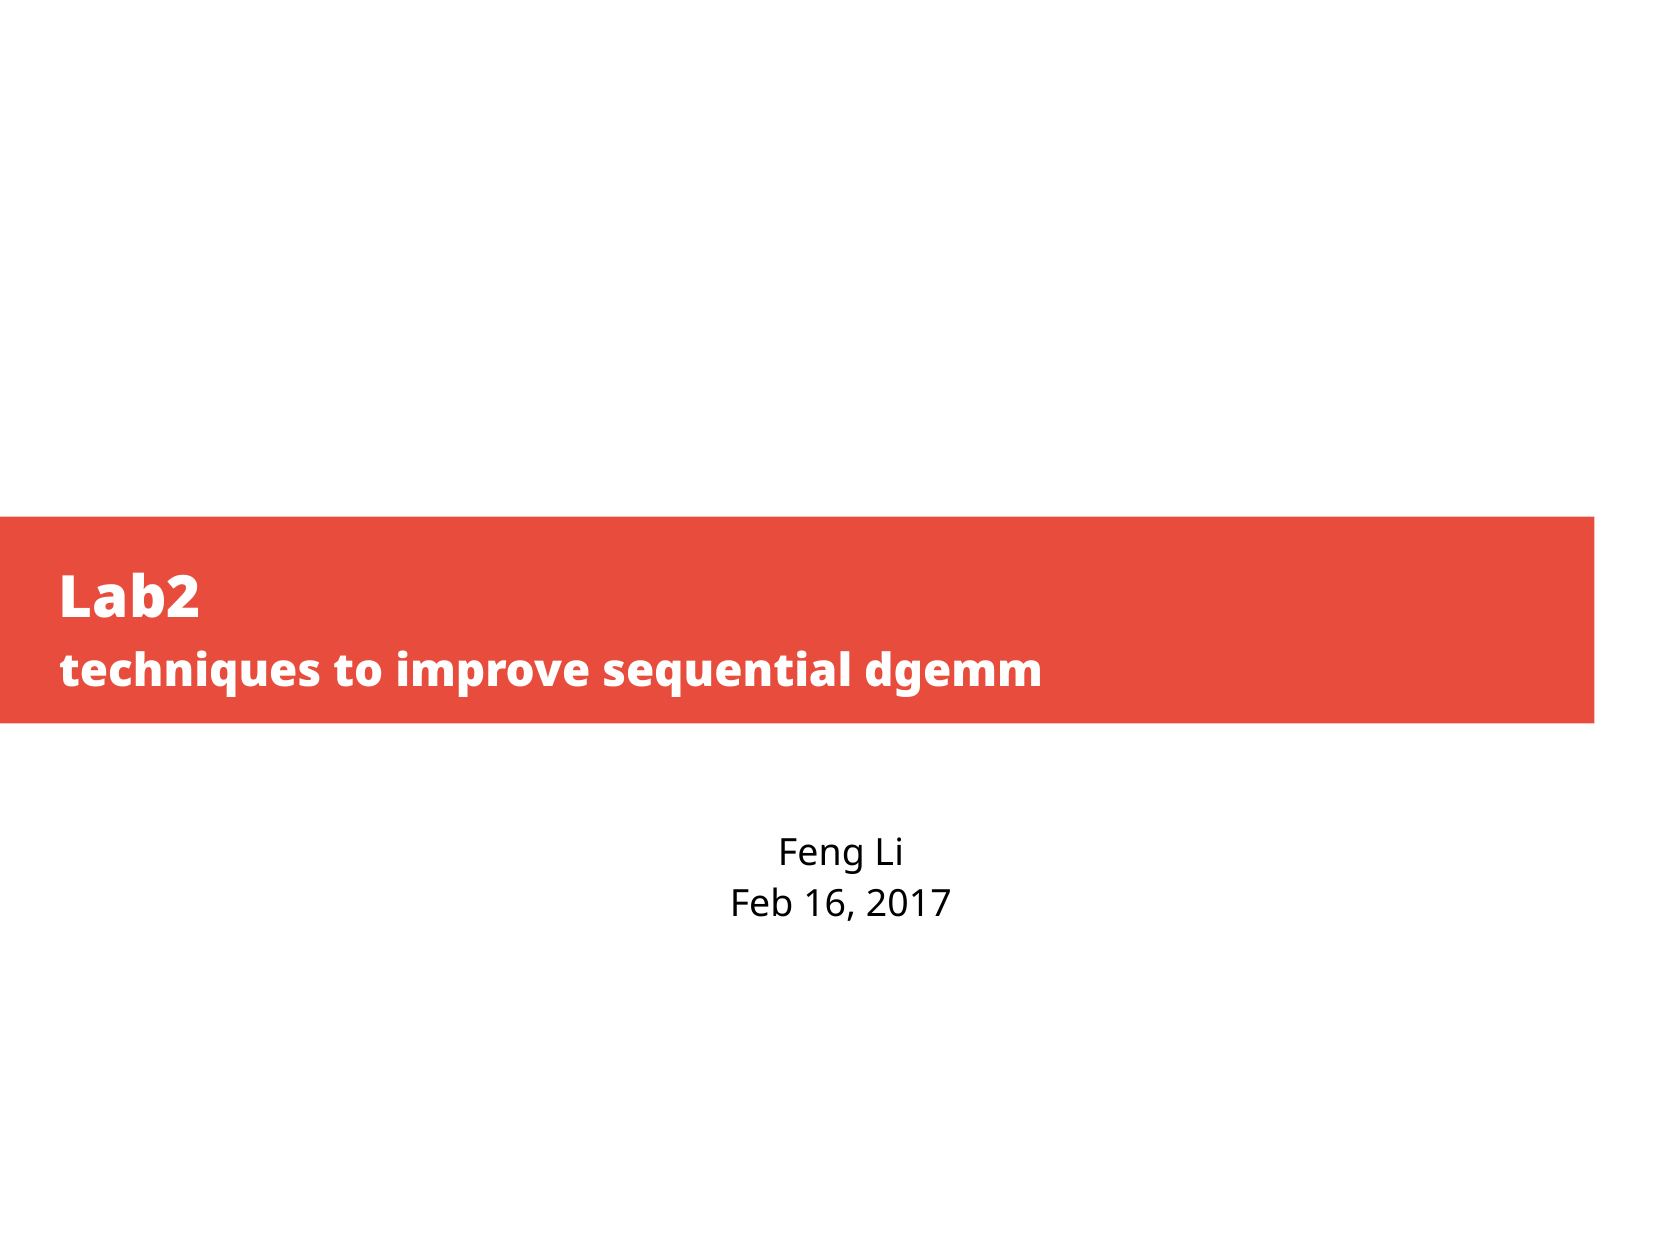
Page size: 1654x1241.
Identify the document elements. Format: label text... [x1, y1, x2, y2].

text_box Feng Li Feb 16, 2017 [430, 818, 1252, 921]
title Lab2 techniques to improve sequential dgemm [59, 546, 1595, 694]
